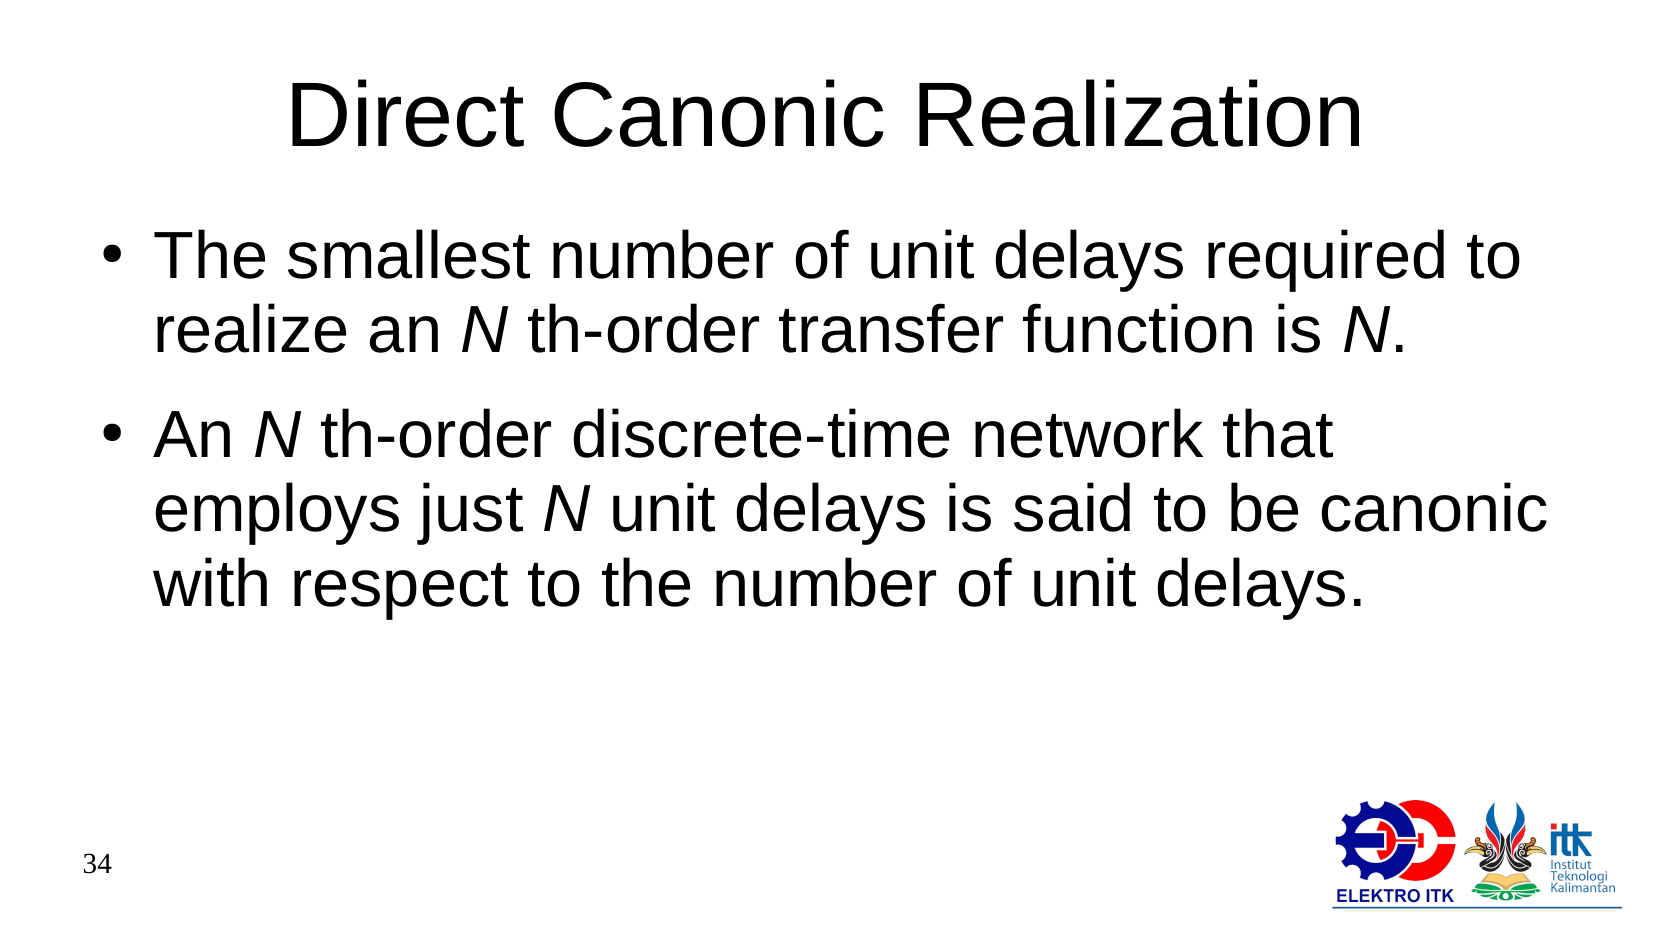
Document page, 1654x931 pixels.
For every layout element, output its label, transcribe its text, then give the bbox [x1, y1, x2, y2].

list The smallest number of unit delays required to realize an N th-order transfer function is N. An N th-order discrete-time network that employs just N unit delays is said to be canonic with respect to the number of unit delays. [82, 217, 1571, 758]
picture [1332, 800, 1622, 918]
title Direct Canonic Realization [82, 37, 1571, 193]
